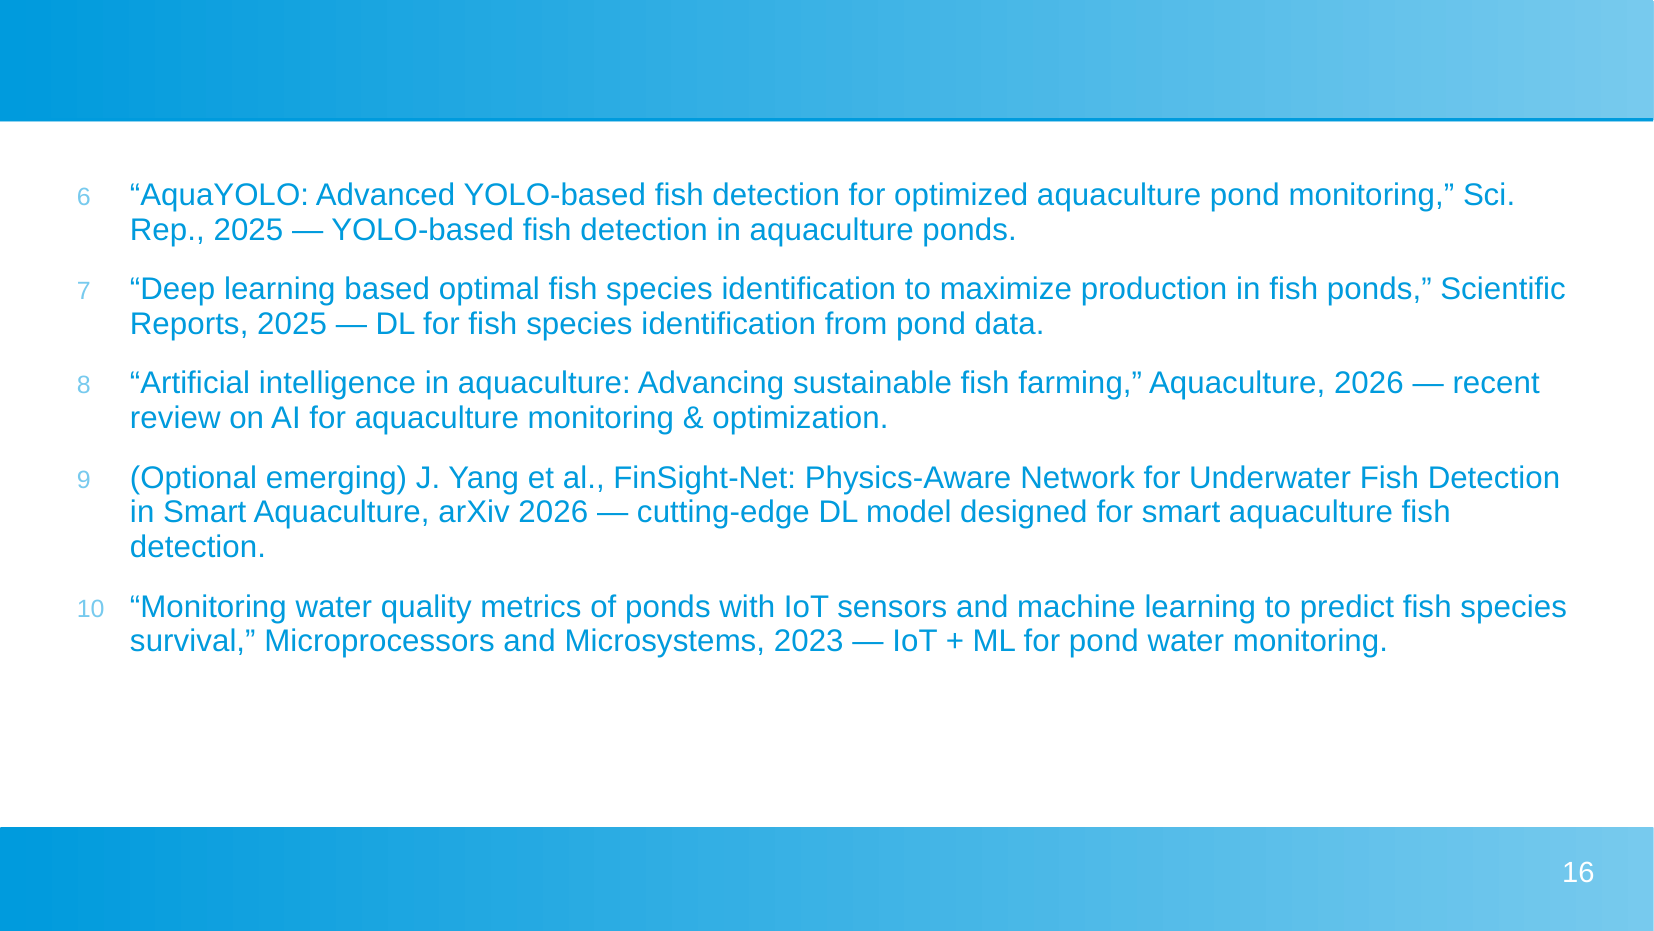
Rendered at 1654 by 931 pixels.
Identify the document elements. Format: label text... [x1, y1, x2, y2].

list “AquaYOLO: Advanced YOLO‑based fish detection for optimized aquaculture pond monitoring,” Sci. Rep., 2025 — YOLO‑based fish detection in aquaculture ponds. “Deep learning based optimal fish species identification to maximize production in fish ponds,” Scientific Reports, 2025 — DL for fish species identification from pond data. “Artificial intelligence in aquaculture: Advancing sustainable fish farming,” Aquaculture, 2026 — recent review on AI for aquaculture monitoring & optimization. (Optional emerging) J. Yang et al., FinSight‑Net: Physics‑Aware Network for Underwater Fish Detection in Smart Aquaculture, arXiv 2026 — cutting‑edge DL model designed for smart aquaculture fish detection. “Monitoring water quality metrics of ponds with IoT sensors and machine learning to predict fish species survival,” Microprocessors and Microsystems, 2023 — IoT + ML for pond water monitoring. [59, 177, 1595, 768]
